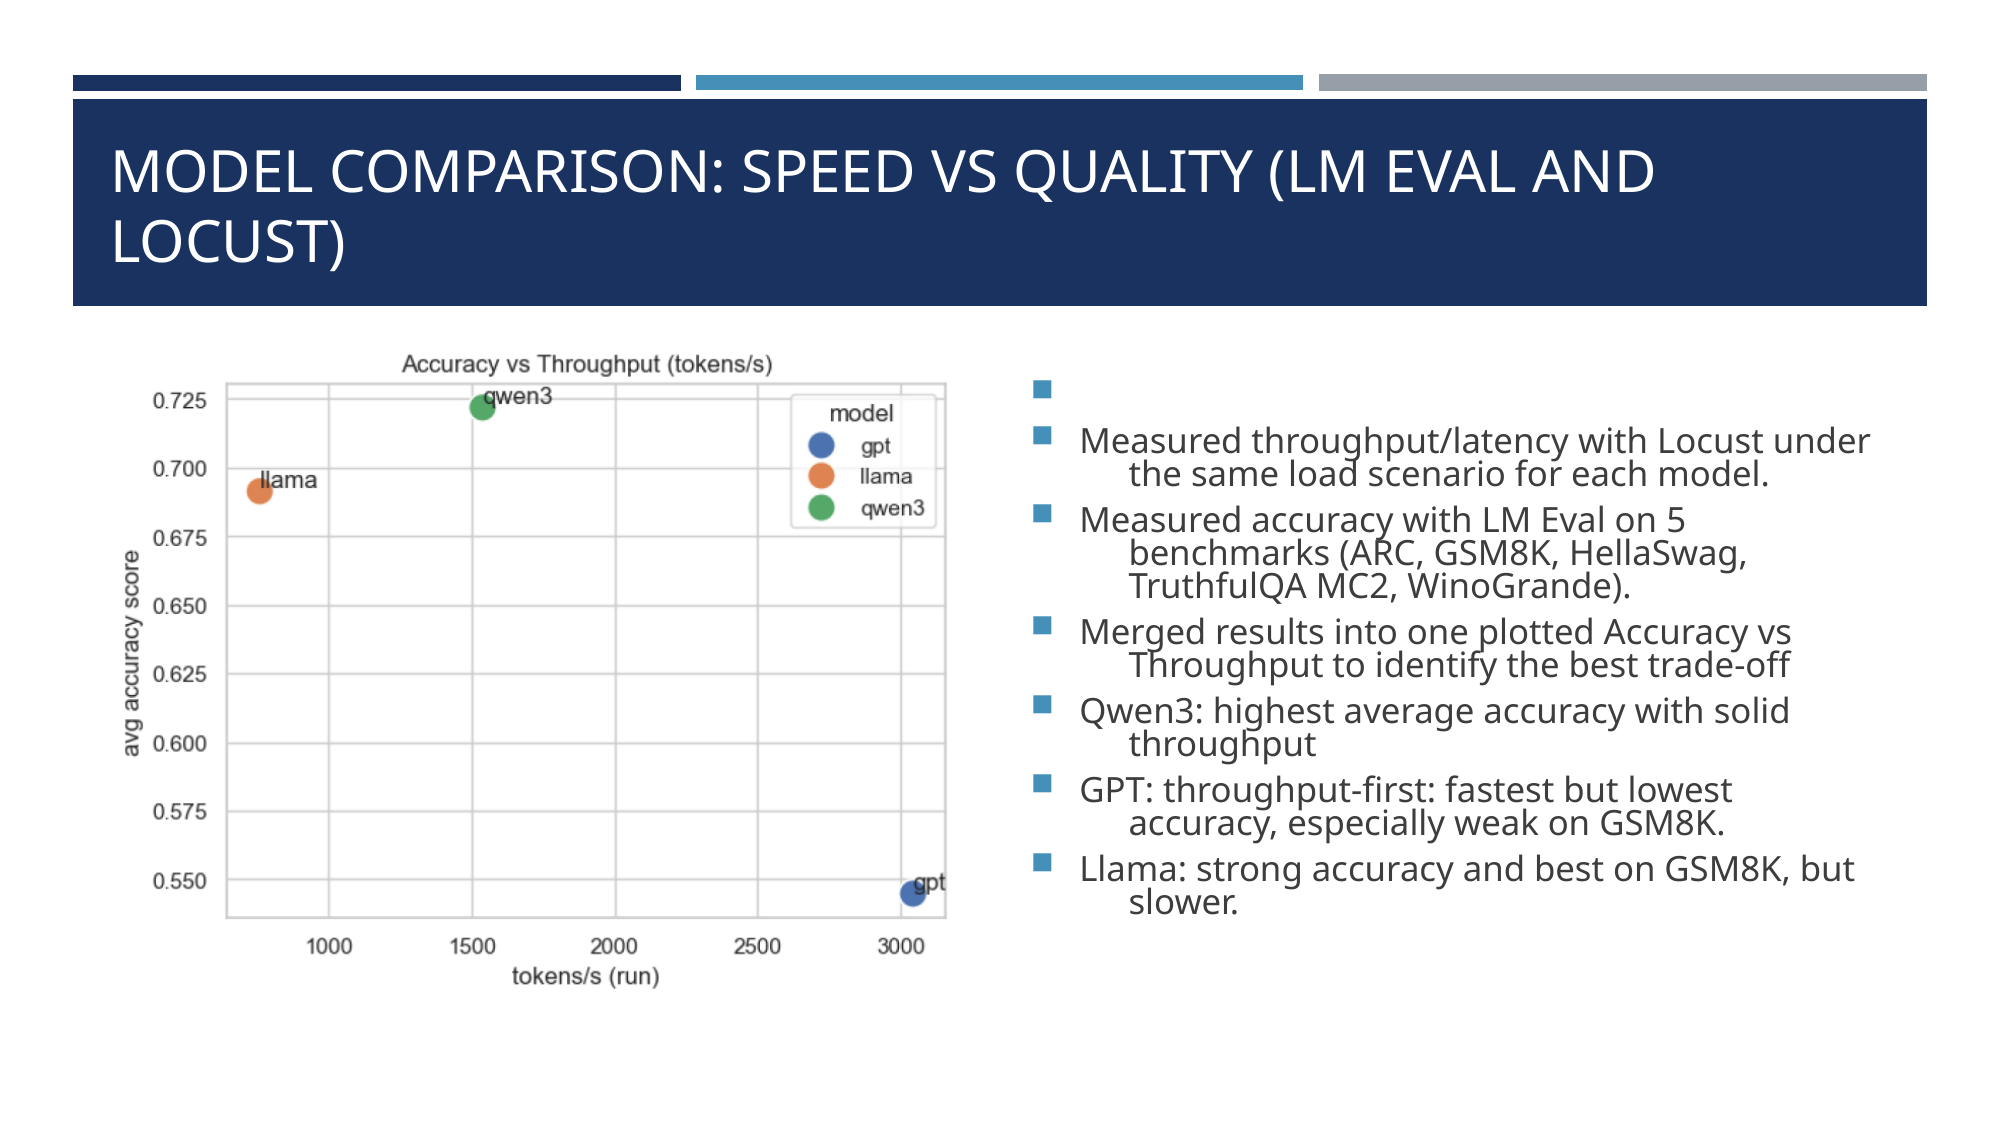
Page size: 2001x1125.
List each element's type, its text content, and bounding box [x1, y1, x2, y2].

title Model Comparison: Speed vs Quality (LM Eval and Locust) [95, 119, 1905, 282]
list Measured throughput/latency with Locust under the same load scenario for each model. Measured accuracy with LM Eval on 5 benchmarks (ARC, GSM8K, HellaSwag, TruthfulQA MC2, WinoGrande). Merged results into one plotted Accuracy vs Throughput to identify the best trade-off Qwen3: highest average accuracy with solid throughput GPT: throughput-first: fastest but lowest accuracy, especially weak on GSM8K. Llama: strong accuracy and best on GSM8K, but slower. [1015, 365, 1905, 962]
picture [117, 334, 964, 993]
